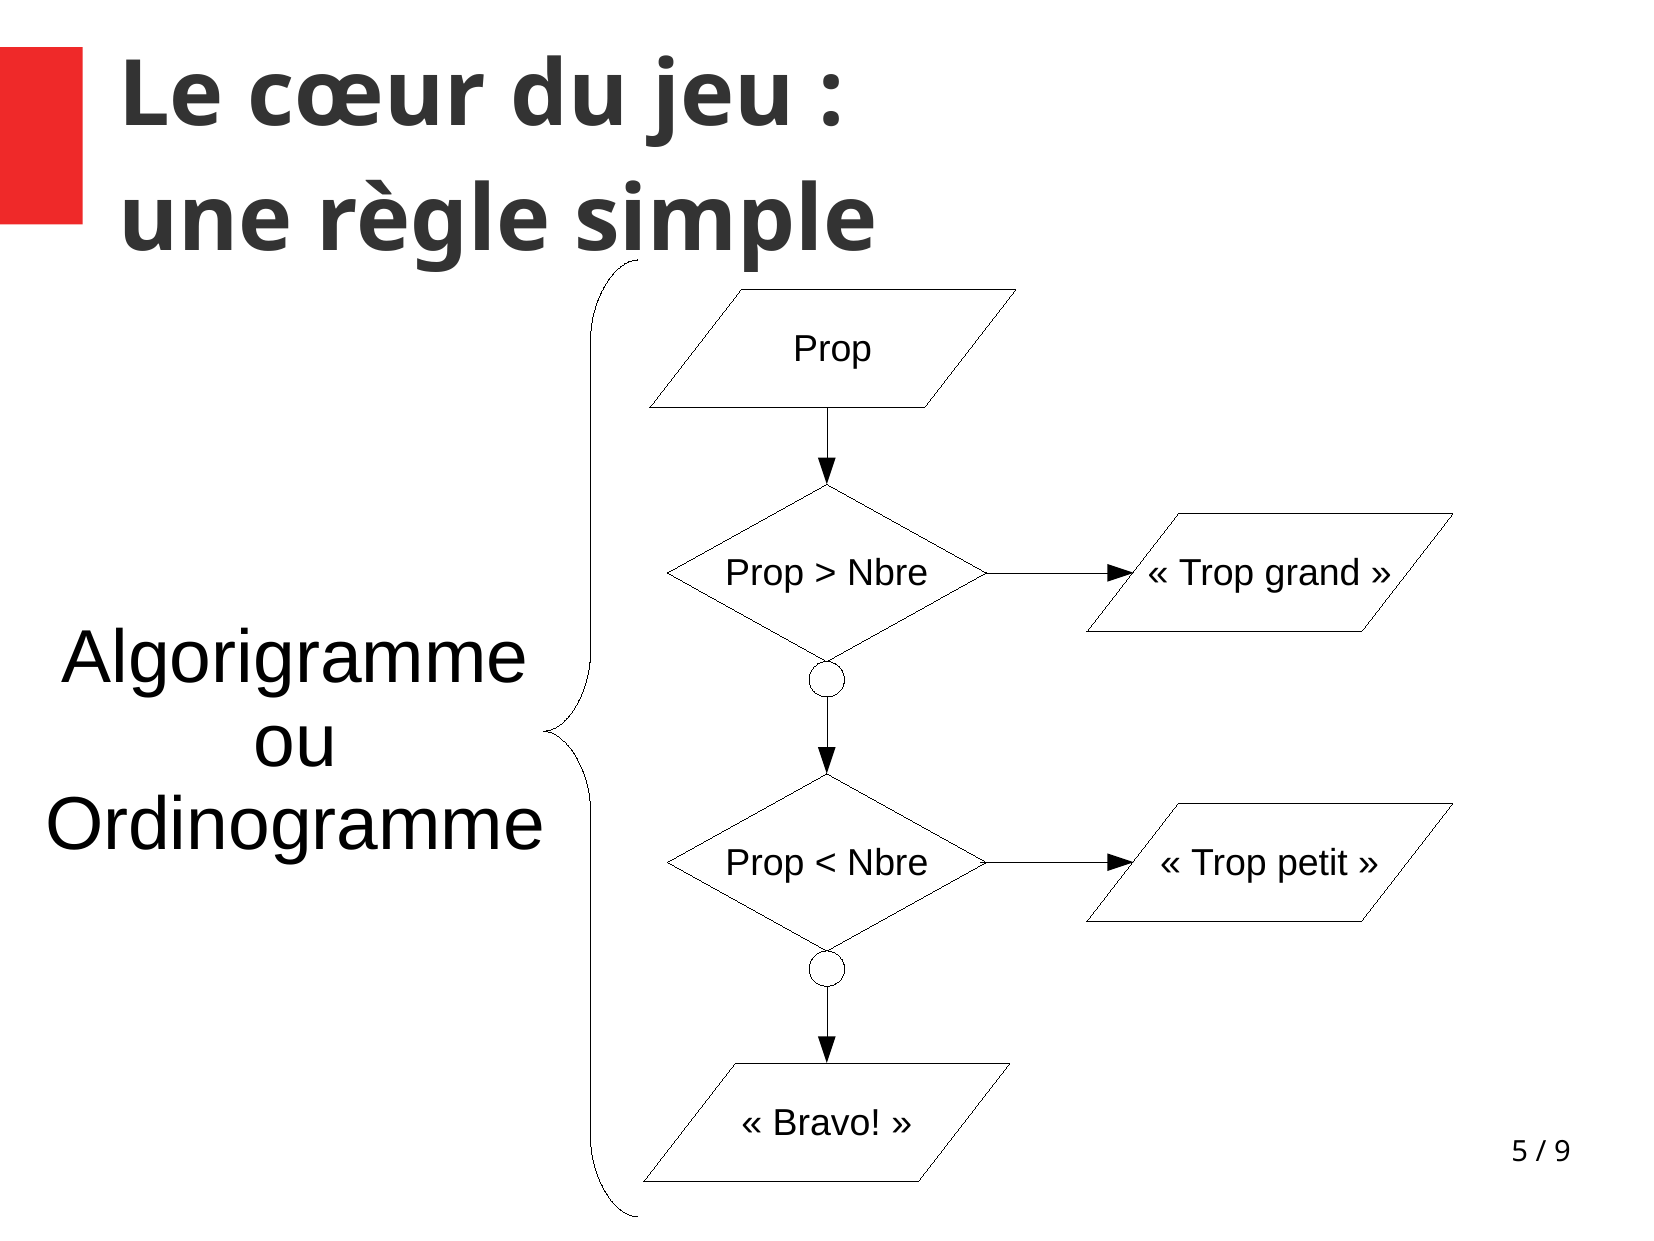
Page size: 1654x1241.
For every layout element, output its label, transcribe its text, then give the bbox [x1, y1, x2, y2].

title Le cœur du jeu : une règle simple [118, 45, 1571, 260]
text_box « Trop grand » [1086, 513, 1453, 632]
text_box Prop [649, 289, 1016, 408]
text_box Prop > Nbre [667, 484, 987, 661]
text_box Algorigramme ou Ordinogramme [0, 606, 597, 901]
text_box Prop < Nbre [667, 773, 986, 951]
text_box « Trop petit » [1086, 803, 1453, 922]
text_box « Bravo! » [643, 1063, 1010, 1182]
